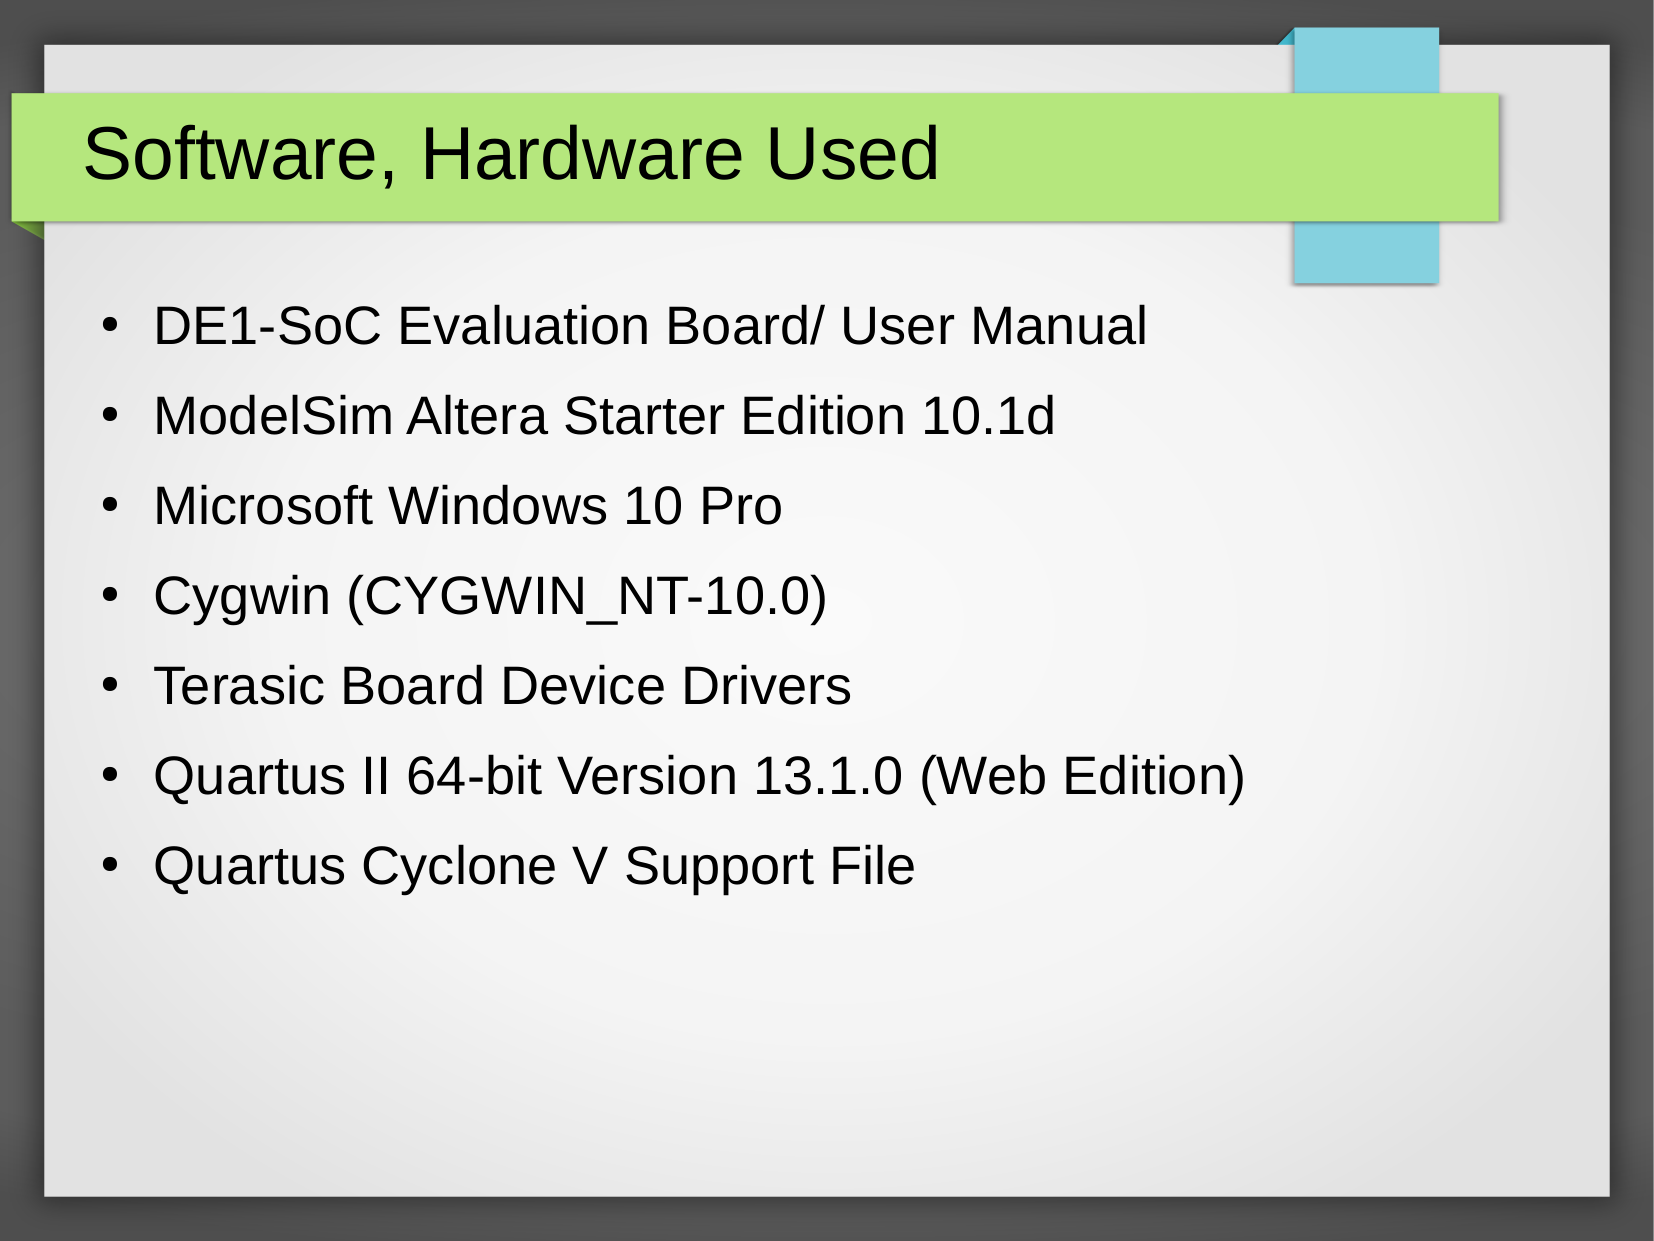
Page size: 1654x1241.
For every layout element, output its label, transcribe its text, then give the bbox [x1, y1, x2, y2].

list DE1-SoC Evaluation Board/ User Manual ModelSim Altera Starter Edition 10.1d Microsoft Windows 10 Pro Cygwin (CYGWIN_NT-10.0) Terasic Board Device Drivers Quartus II 64-bit Version 13.1.0 (Web Edition) Quartus Cyclone V Support File [82, 295, 1571, 1015]
title Software, Hardware Used [82, 94, 1264, 213]
picture [0, 0, 1654, 1241]
